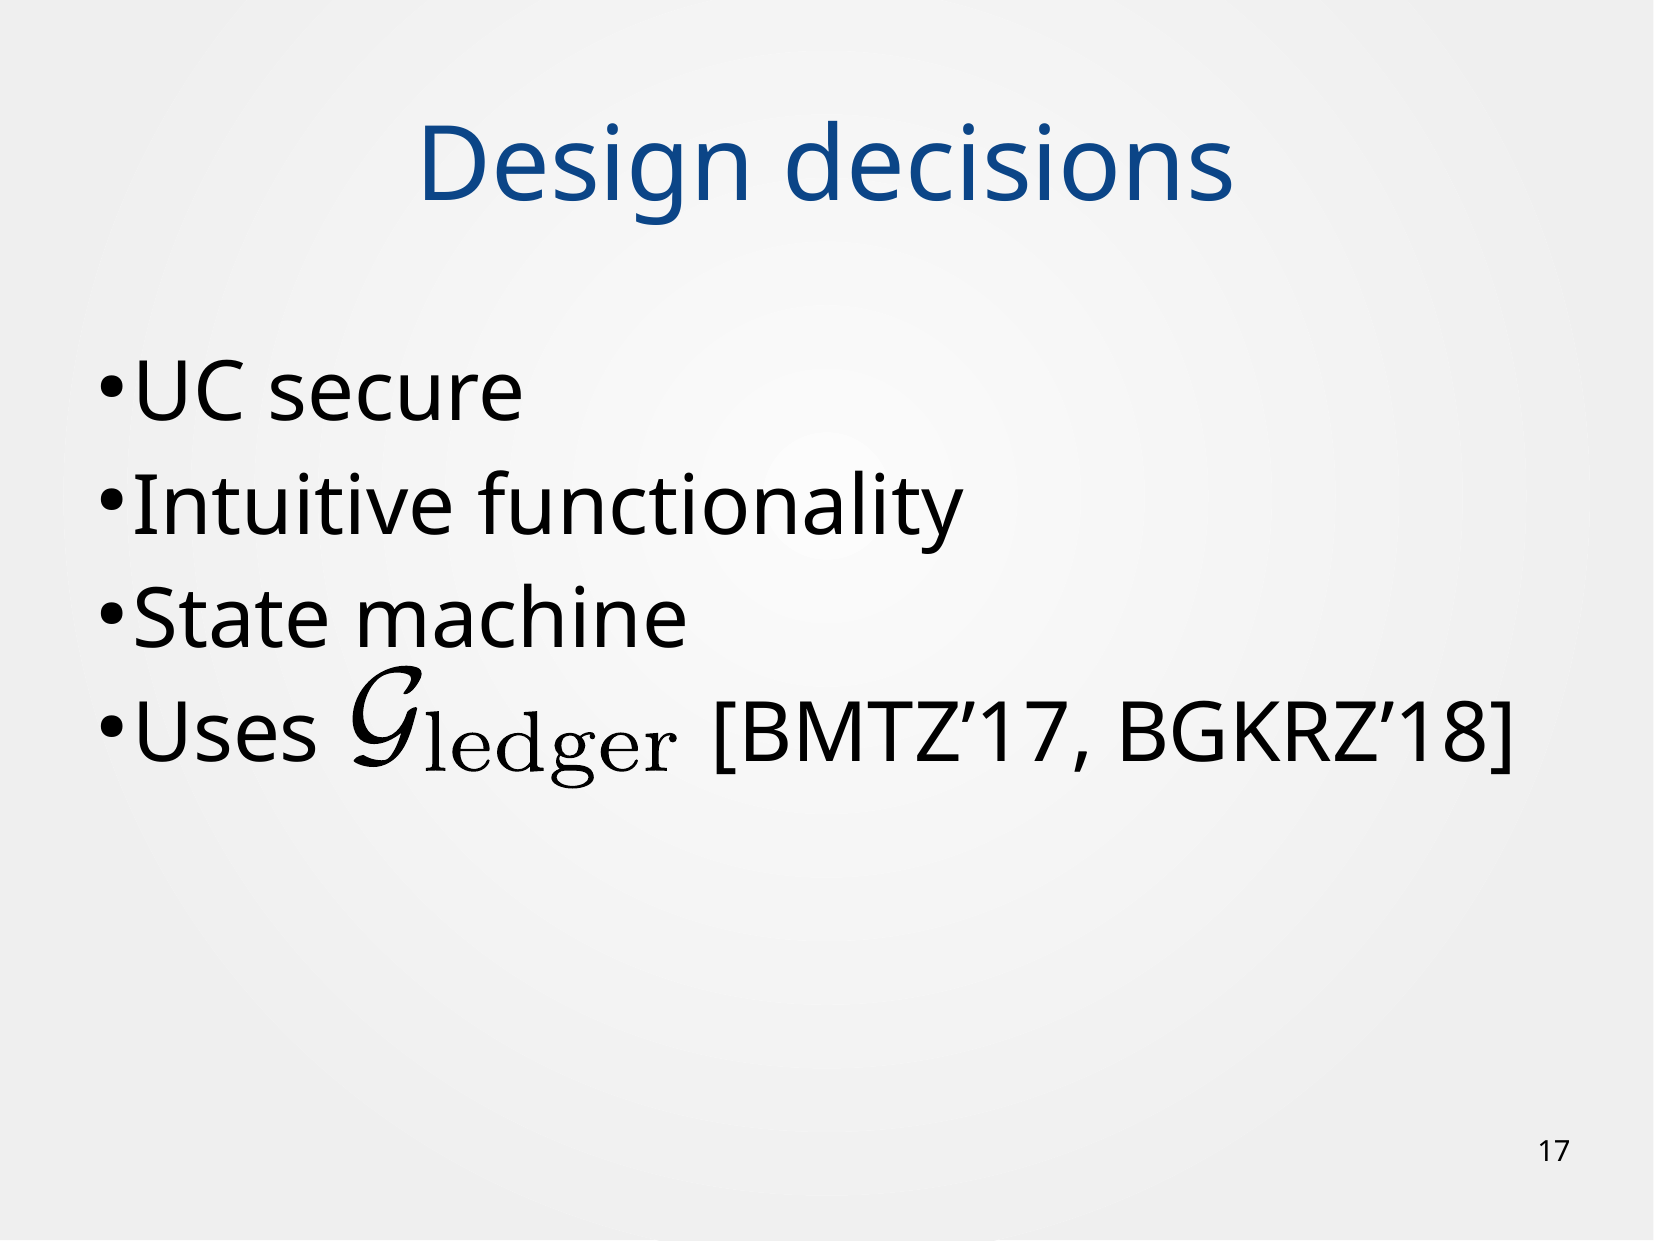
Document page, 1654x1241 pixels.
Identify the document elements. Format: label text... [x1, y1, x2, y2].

title Design decisions [415, 88, 1239, 231]
picture [342, 661, 682, 794]
subtitle UC secure Intuitive functionality State machine Uses [BMTZ’17, BGKRZ’18] [96, 331, 1557, 819]
